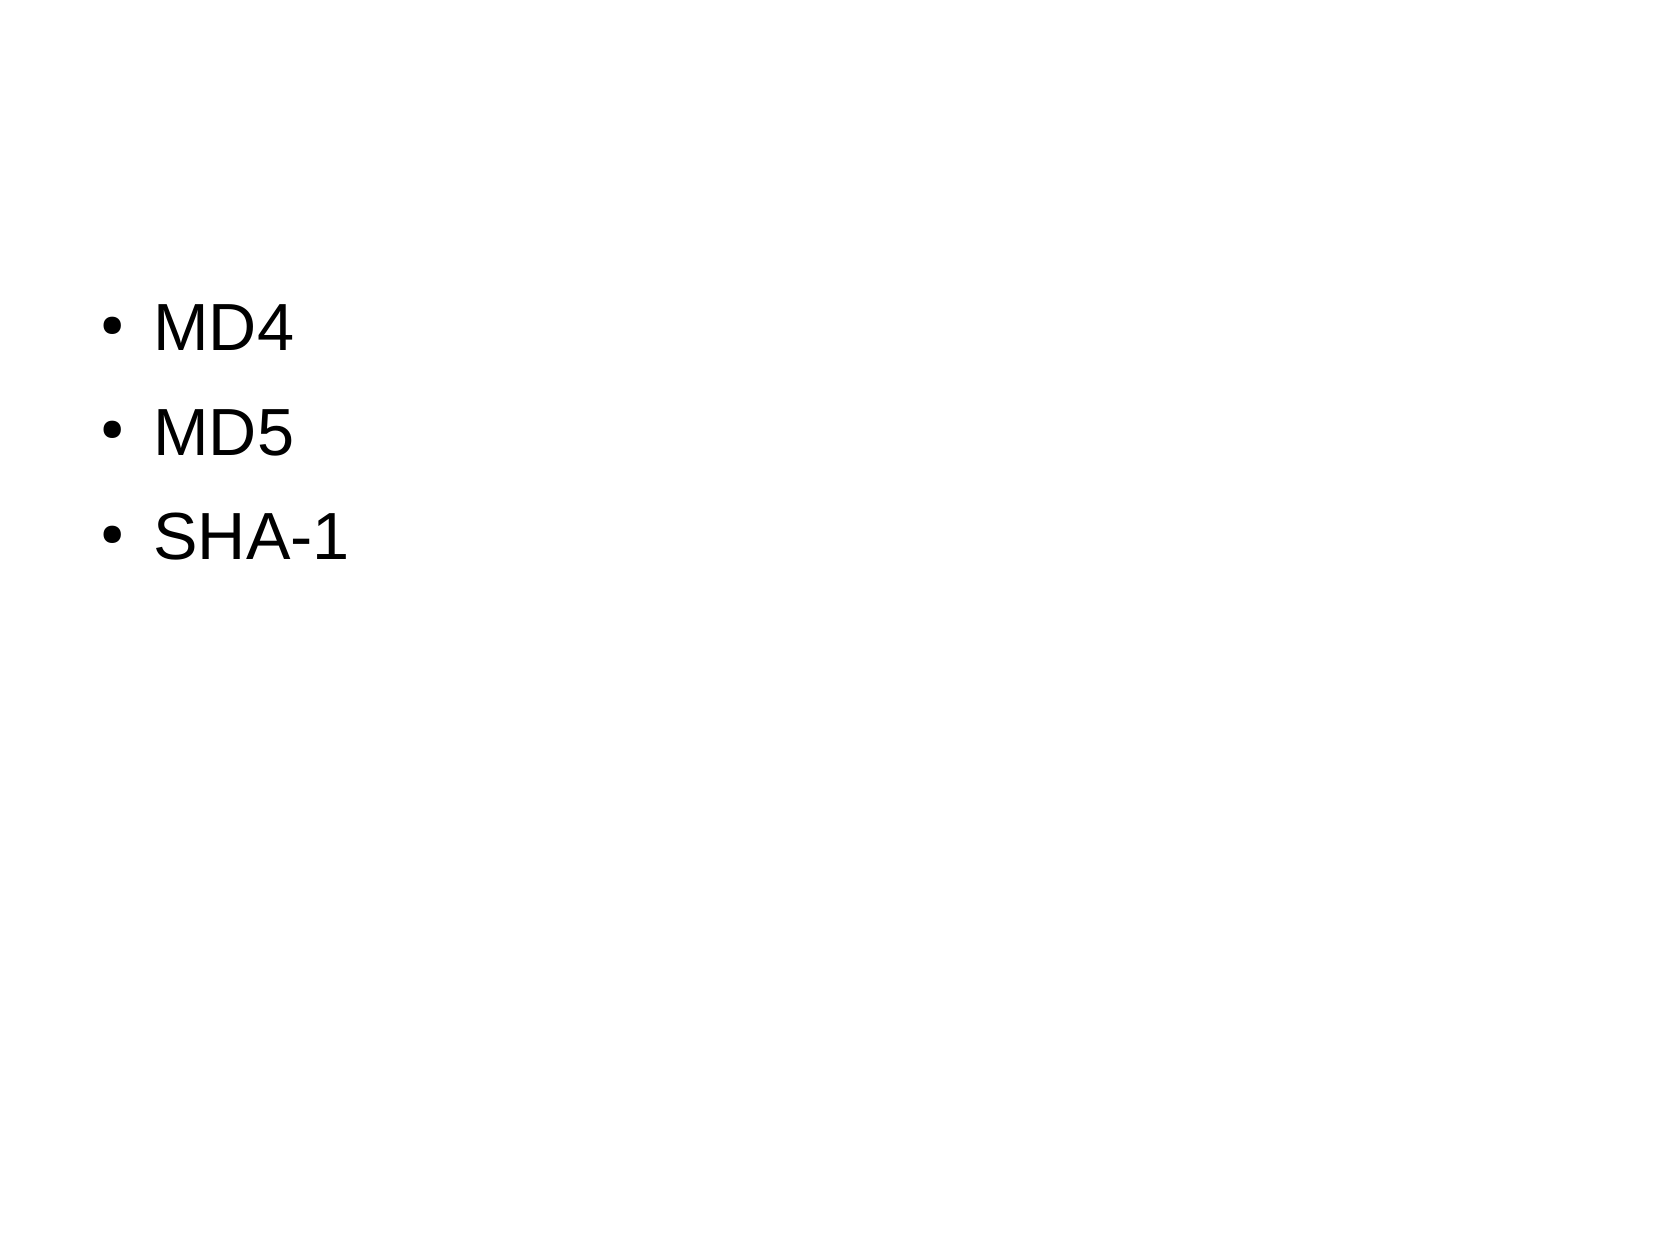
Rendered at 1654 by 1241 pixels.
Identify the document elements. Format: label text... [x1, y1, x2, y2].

list MD4 MD5 SHA-1 [82, 290, 1571, 1010]
